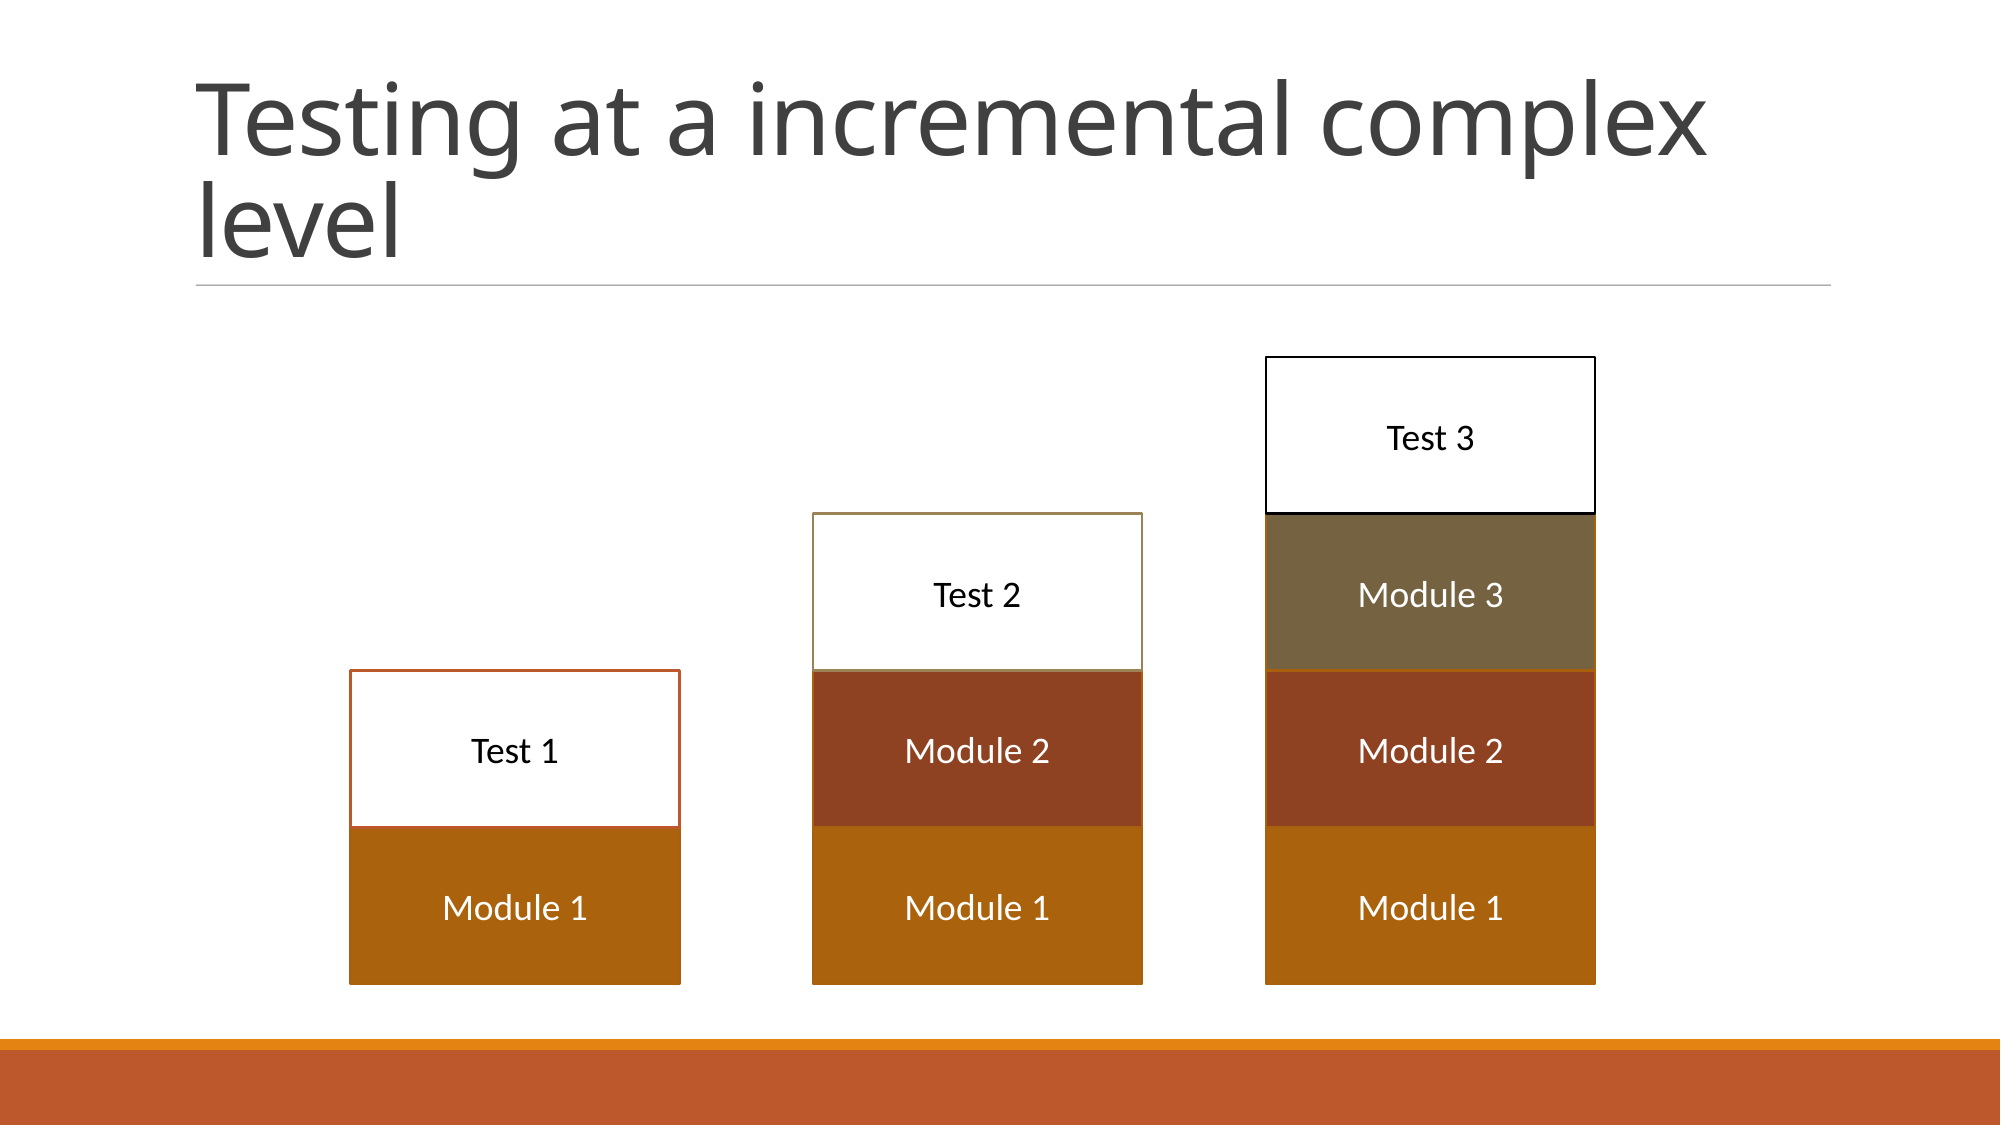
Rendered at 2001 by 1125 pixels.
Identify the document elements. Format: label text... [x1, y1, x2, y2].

text_box Module 2 [812, 671, 1142, 828]
text_box Module 1 [1266, 828, 1596, 985]
title Testing at a incremental complex level [180, 47, 1830, 285]
text_box Module 3 [1266, 514, 1596, 671]
text_box Test 1 [350, 670, 680, 828]
text_box Test 2 [812, 513, 1142, 671]
text_box Test 3 [1266, 356, 1596, 514]
text_box Module 2 [1266, 671, 1596, 828]
text_box Module 1 [350, 828, 680, 985]
text_box Module 1 [812, 828, 1142, 985]
